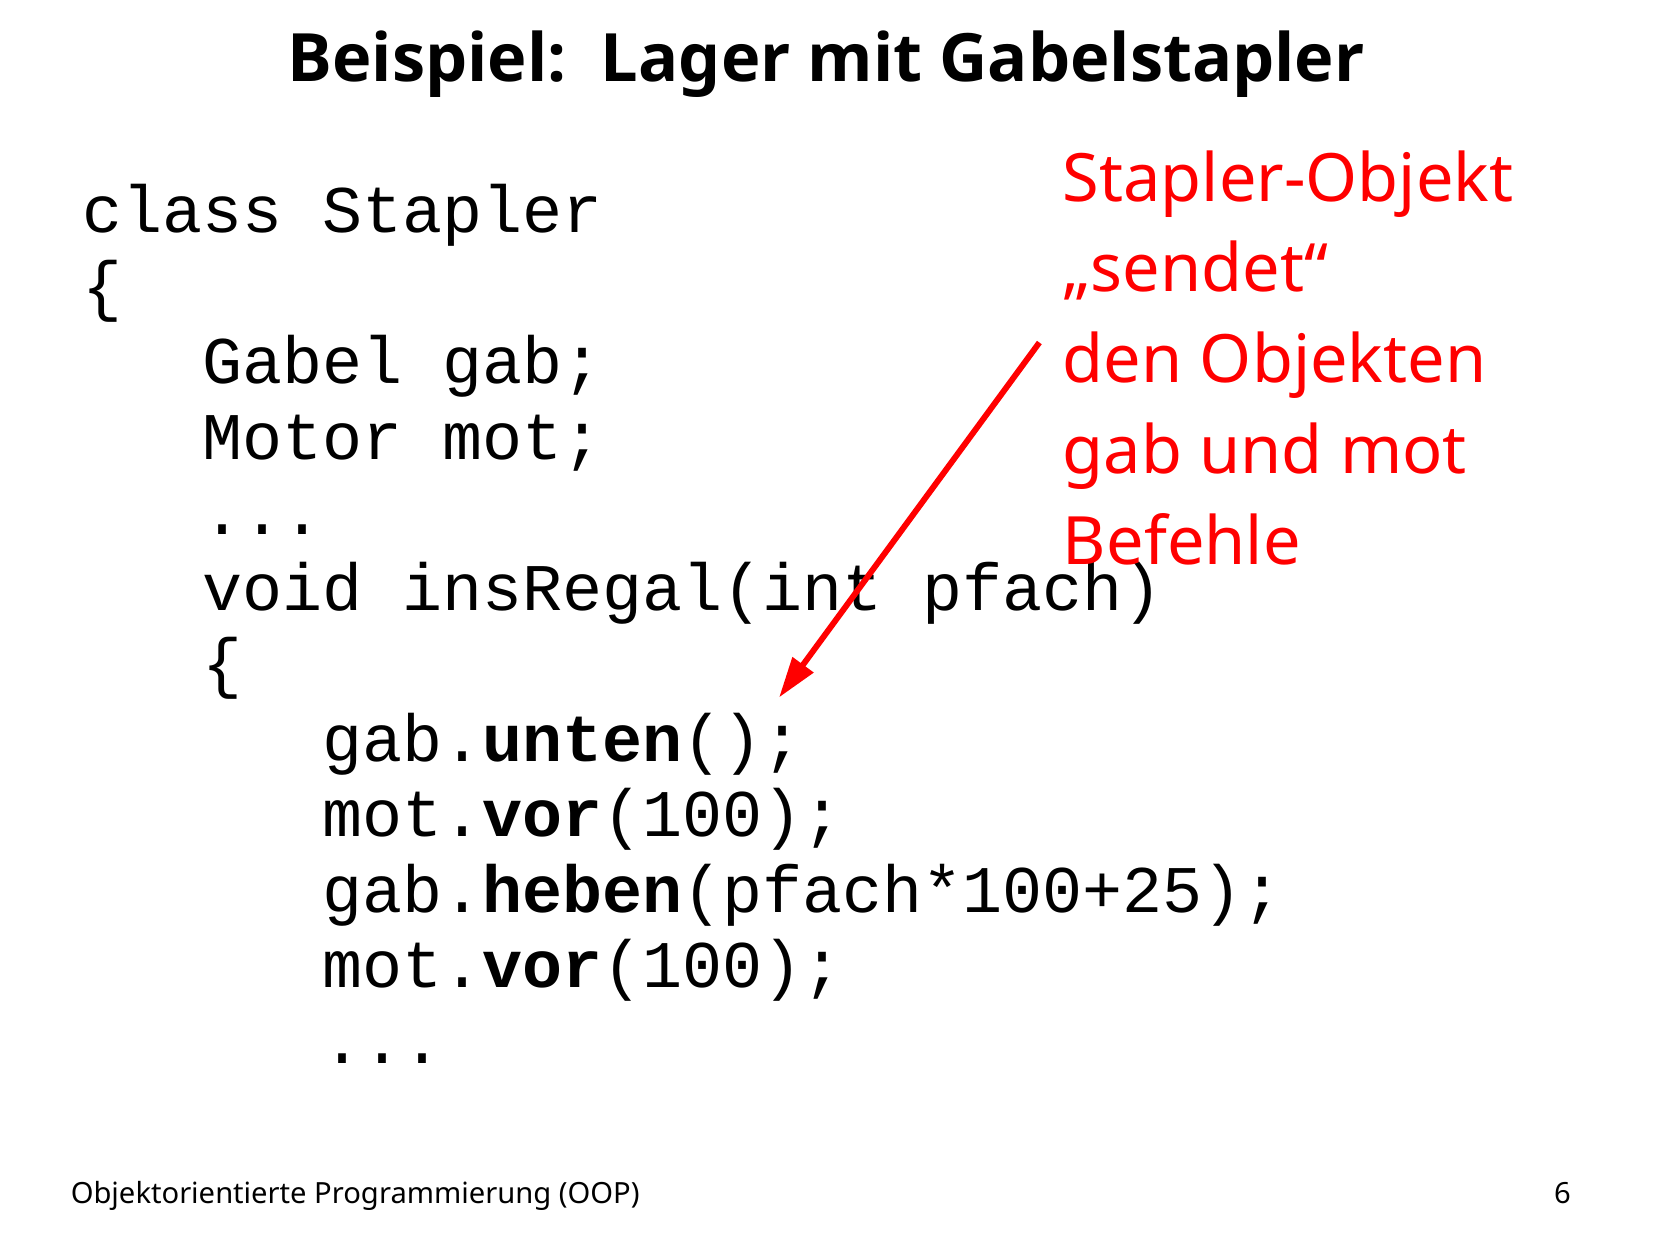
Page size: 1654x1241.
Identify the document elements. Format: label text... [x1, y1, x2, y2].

title Beispiel: Lager mit Gabelstapler [0, 5, 1654, 107]
list Stapler-Objekt „sendet“ den Objekten gab und mot Befehle [1062, 129, 1619, 603]
list class Stapler { Gabel gab; Motor mot; ... void insRegal(int pfach) { gab.unten(); mot.vor(100); gab.heben(pfach*100+25); mot.vor(100); ... [82, 177, 1571, 1146]
